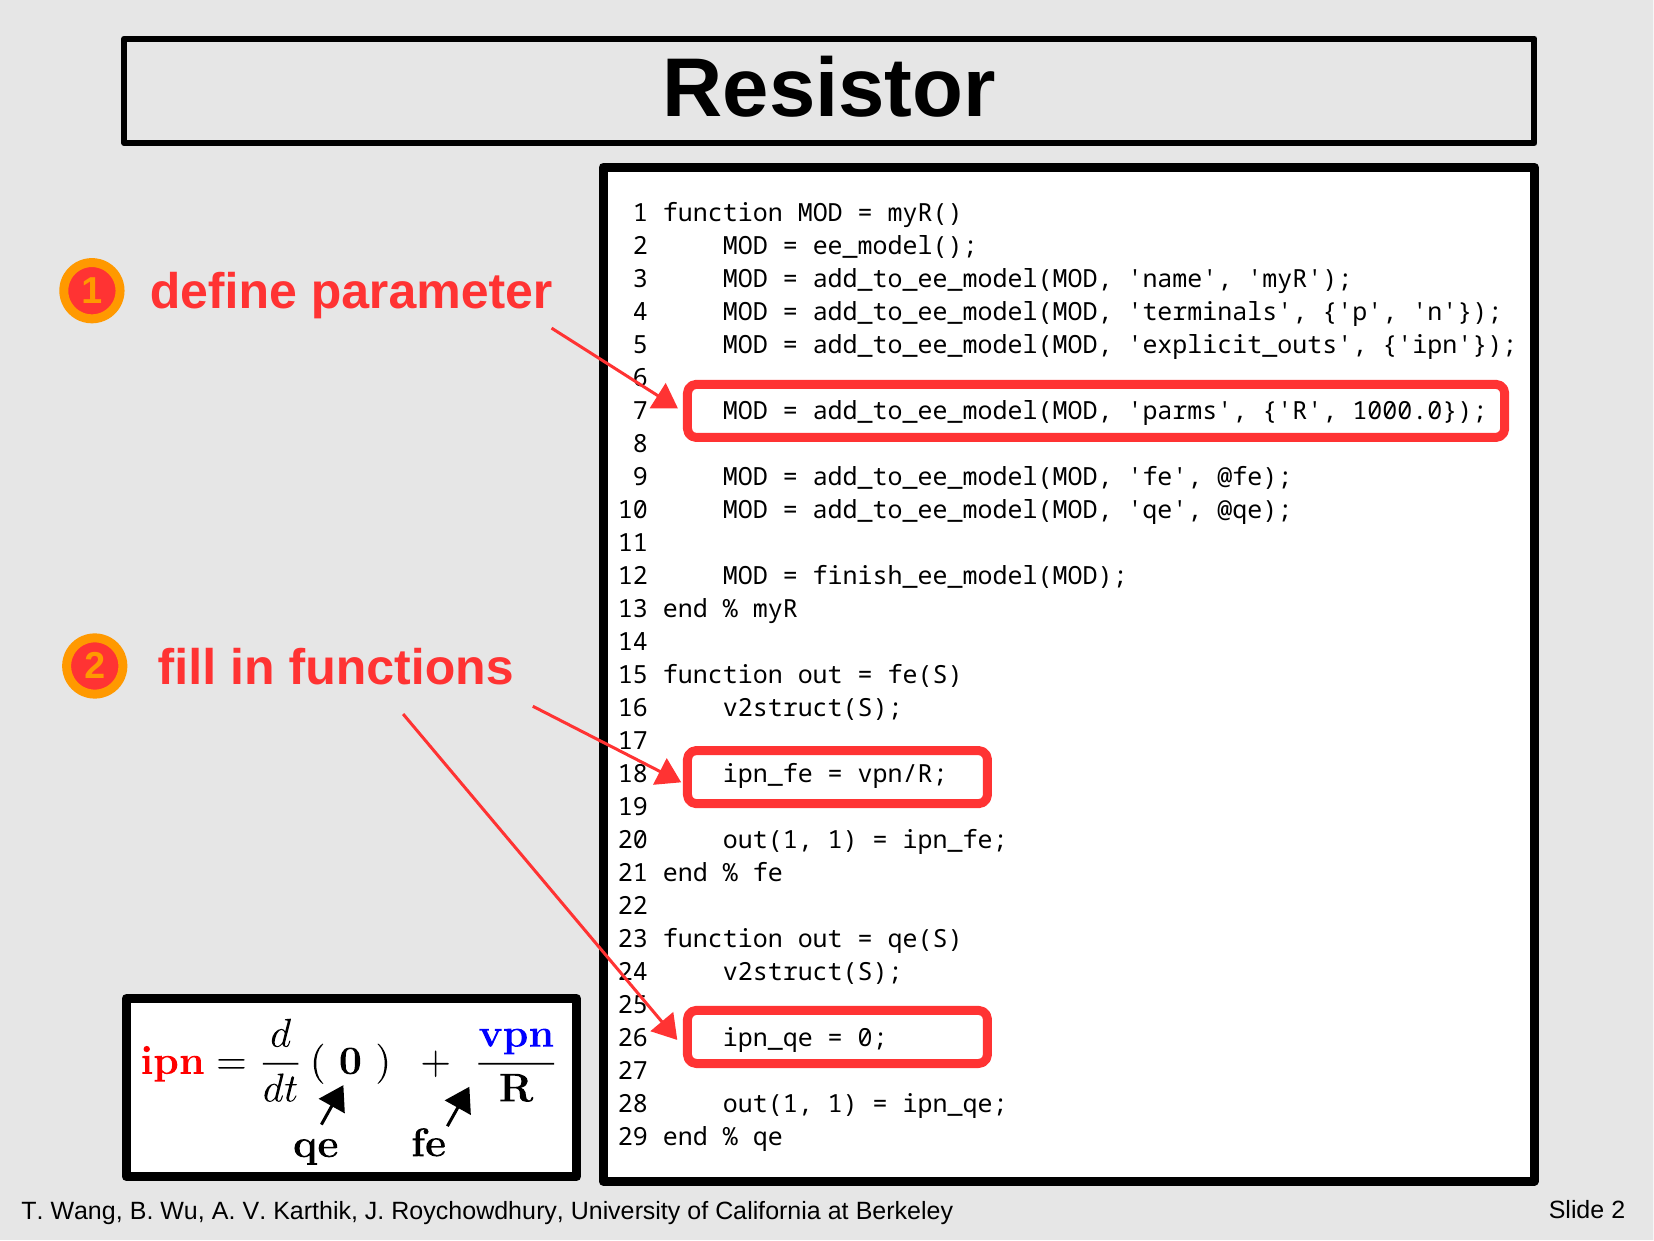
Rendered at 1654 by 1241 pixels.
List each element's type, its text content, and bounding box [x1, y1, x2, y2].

text_box fill in functions [157, 639, 580, 696]
text_box 2 [66, 637, 123, 695]
text_box 1 function MOD = myR() 2 MOD = ee_model(); 3 MOD = add_to_ee_model(MOD, 'name', 'myR'); 4 MOD = add_to_ee_model(MOD, 'terminals', {'p', 'n'}); 5 MOD = add_to_ee_model(MOD, 'explicit_outs', {'ipn'}); 6 7 MOD = add_to_ee_model(MOD, 'parms', {'R', 1000.0}); 8 9 MOD = add_to_ee_model(MOD, 'fe', @fe); 10 MOD = add_to_ee_model(MOD, 'qe', @qe); 11 12 MOD = finish_ee_model(MOD); 13 end % myR 14 15 function out = fe(S) 16 v2struct(S); 17 18 ipn_fe = vpn/R; 19 20 out(1, 1) = ipn_fe; 21 end % fe 22 23 function out = qe(S) 24 v2struct(S); 25 26 ipn_qe = 0; 27 28 out(1, 1) = ipn_qe; 29 end % qe [692, 756, 982, 799]
text_box 1 [63, 262, 121, 319]
text_box define parameter [149, 262, 561, 320]
title Resistor [124, 38, 1535, 144]
text_box 1 function MOD = myR() 2 MOD = ee_model(); 3 MOD = add_to_ee_model(MOD, 'name', 'myR'); 4 MOD = add_to_ee_model(MOD, 'terminals', {'p', 'n'}); 5 MOD = add_to_ee_model(MOD, 'explicit_outs', {'ipn'}); 6 7 MOD = add_to_ee_model(MOD, 'parms', {'R', 1000.0}); 8 9 MOD = add_to_ee_model(MOD, 'fe', @fe); 10 MOD = add_to_ee_model(MOD, 'qe', @qe); 11 12 MOD = finish_ee_model(MOD); 13 end % myR 14 15 function out = fe(S) 16 v2struct(S); 17 18 ipn_fe = vpn/R; 19 20 out(1, 1) = ipn_fe; 21 end % fe 22 23 function out = qe(S) 24 v2struct(S); 25 26 ipn_qe = 0; 27 28 out(1, 1) = ipn_qe; 29 end % qe [603, 167, 1535, 1182]
text_box [126, 998, 577, 1177]
